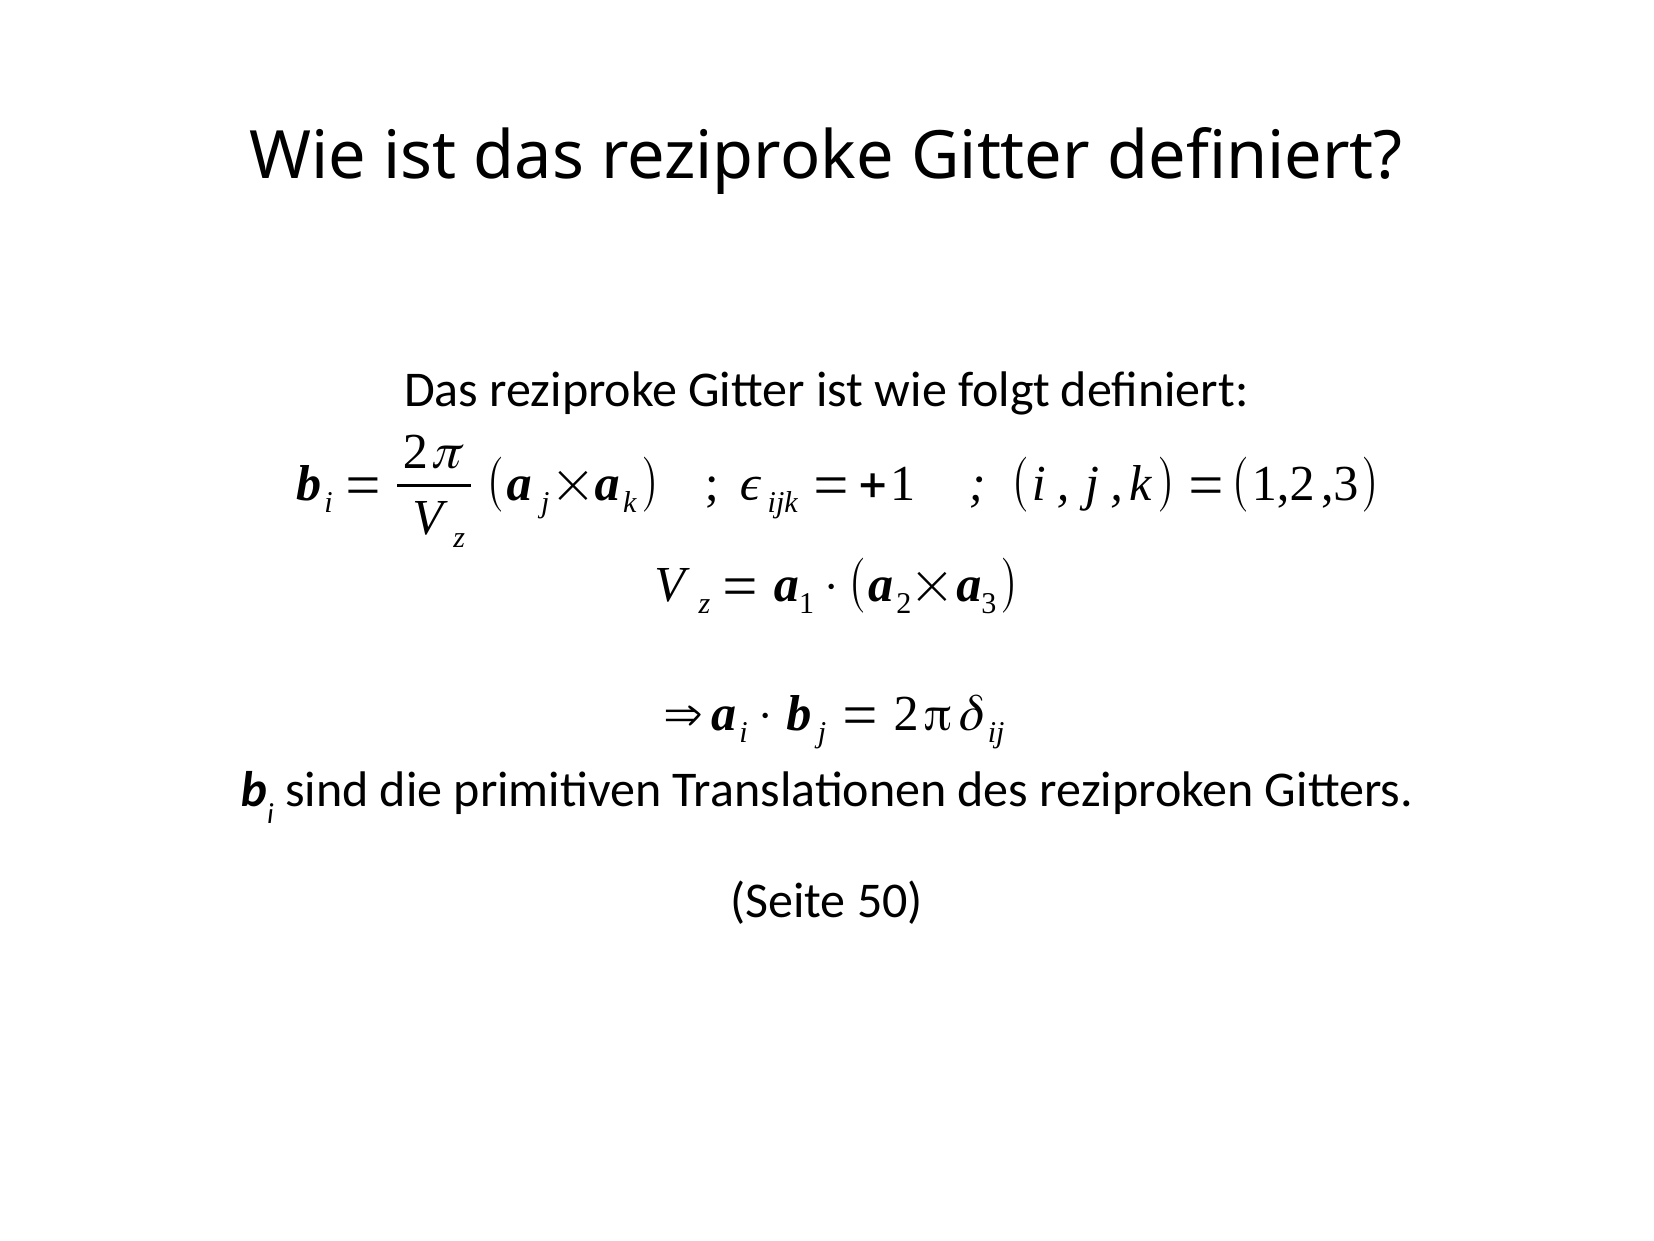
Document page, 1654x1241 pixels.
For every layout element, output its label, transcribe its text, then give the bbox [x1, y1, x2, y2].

subtitle Das reziproke Gitter ist wie folgt definiert: bi sind die primitiven Translationen des reziproken Gitters. (Seite 50) [82, 290, 1571, 1010]
chart [283, 424, 1390, 749]
title Wie ist das reziproke Gitter definiert? [82, 49, 1571, 257]
